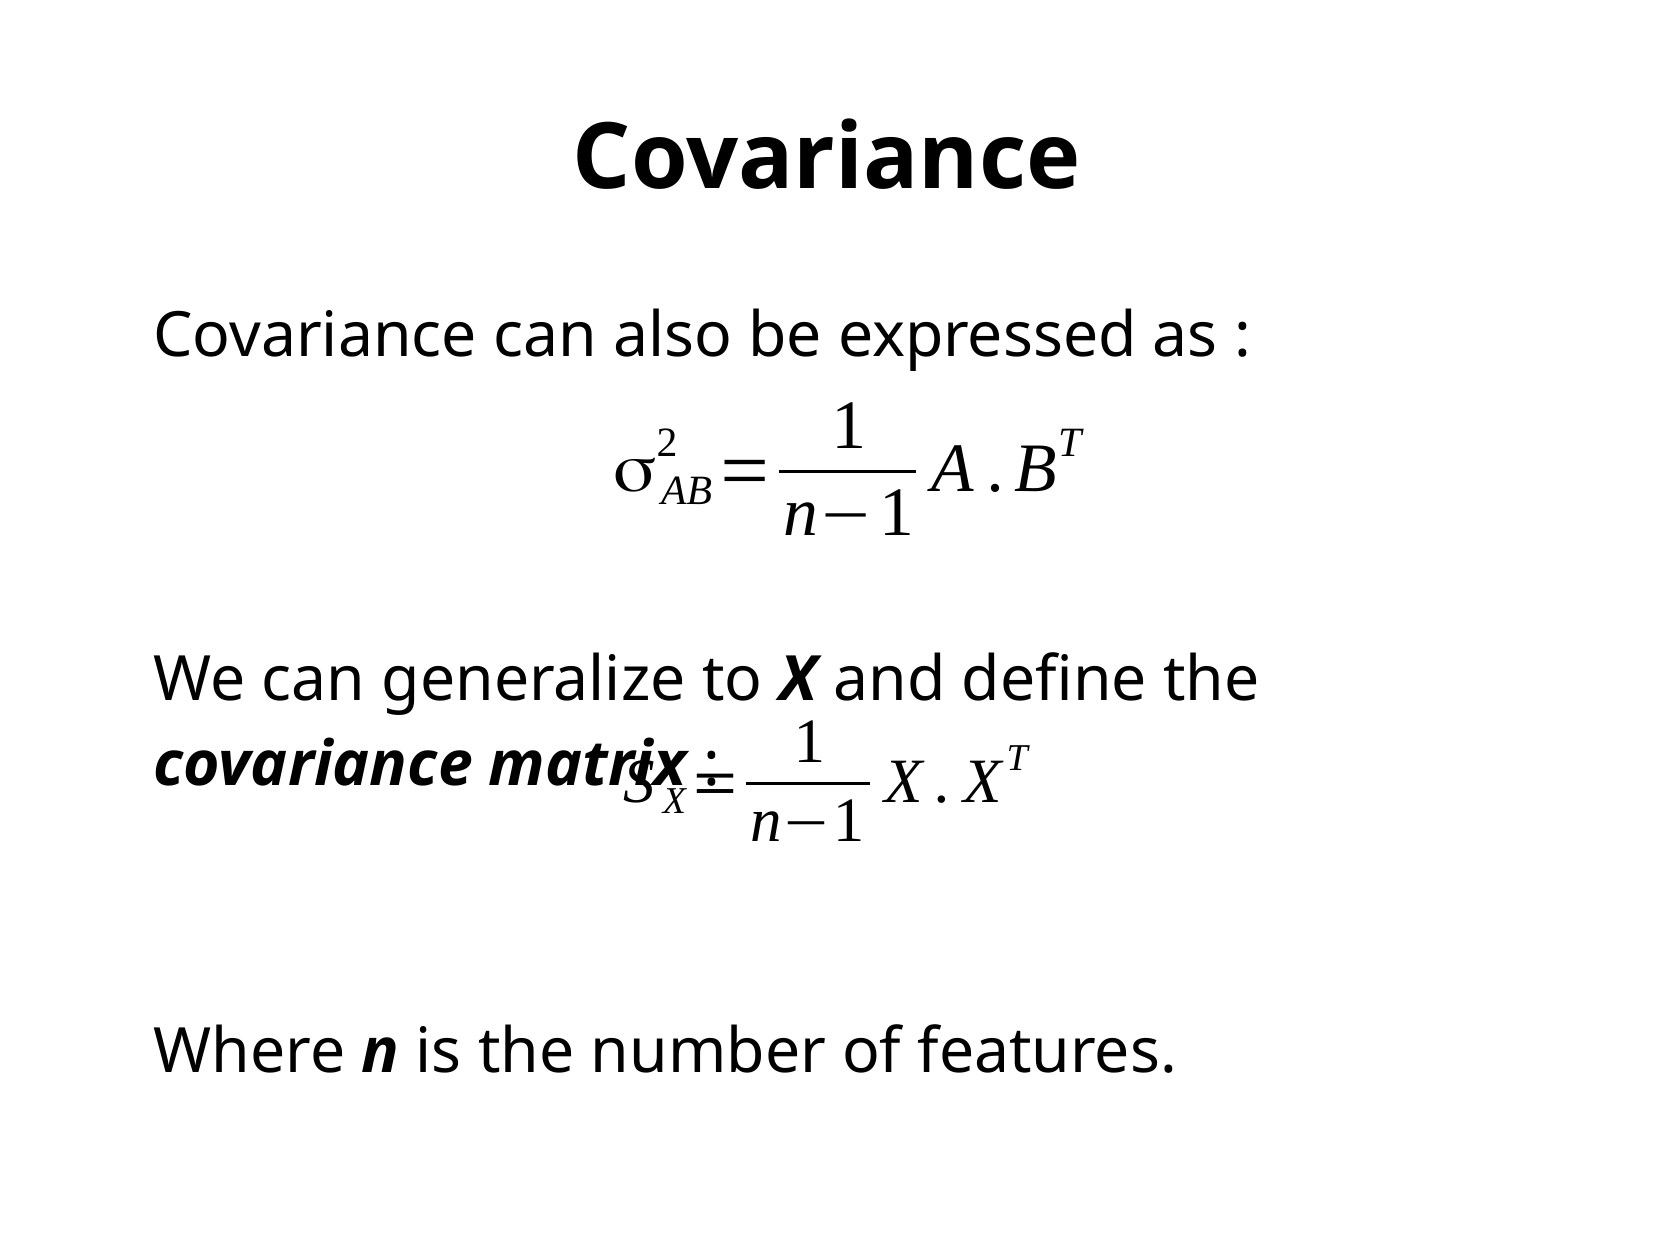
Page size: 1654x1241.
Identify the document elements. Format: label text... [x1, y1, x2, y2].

chart [595, 387, 1105, 553]
chart [607, 707, 1046, 858]
list Covariance can also be expressed as : We can generalize to X and define the covariance matrix : Where n is the number of features. [82, 290, 1571, 1126]
title Covariance [82, 49, 1571, 257]
